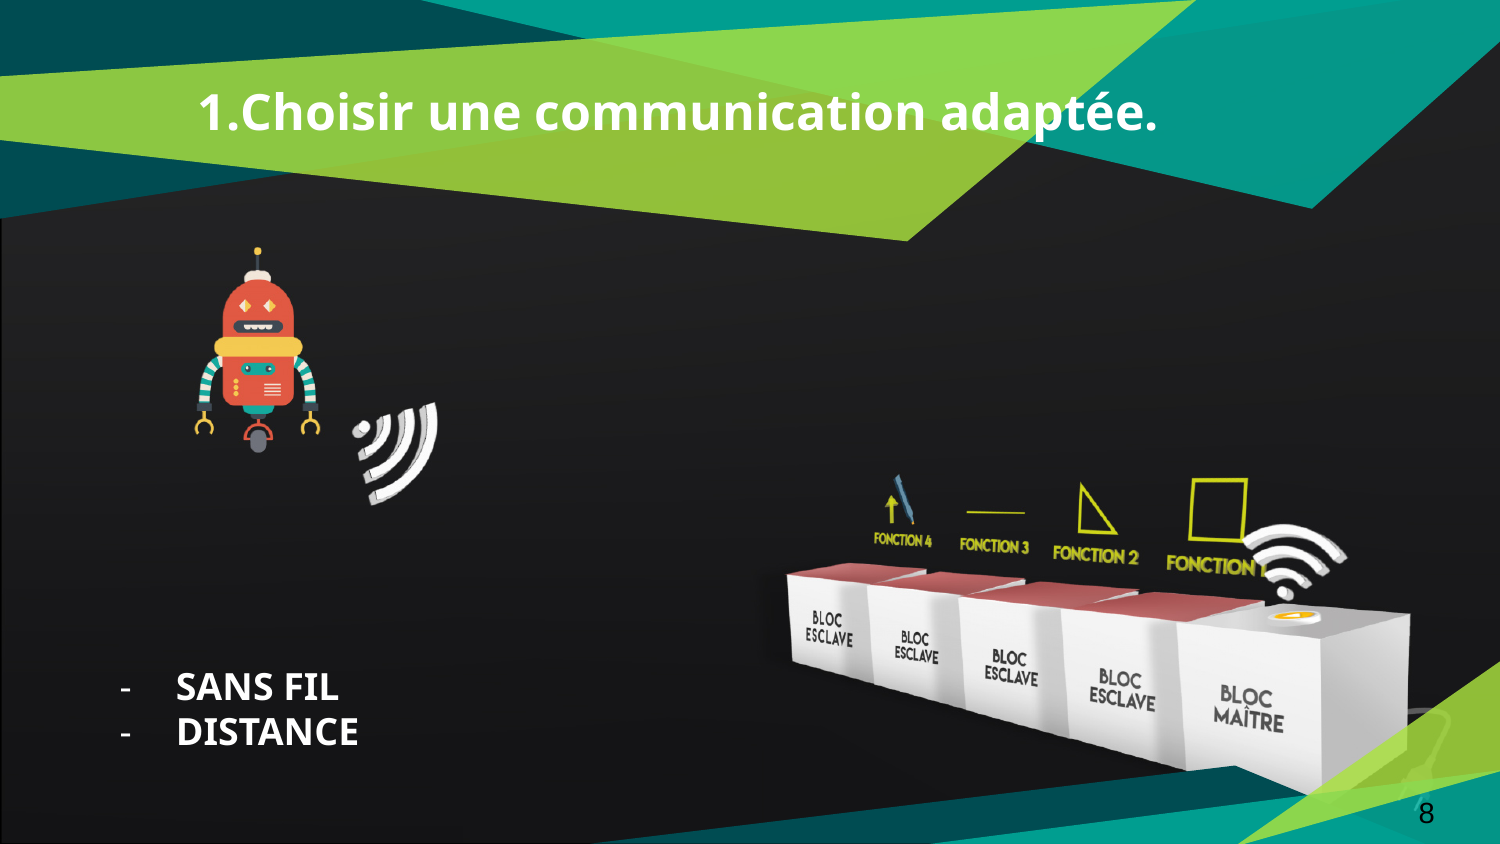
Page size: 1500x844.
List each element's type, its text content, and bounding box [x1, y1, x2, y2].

text_box SANS FIL DISTANCE [85, 648, 382, 751]
picture [0, 43, 1500, 844]
slide_number <number> [1403, 779, 1494, 844]
title Choisir une communication adaptée. [145, 65, 1355, 206]
